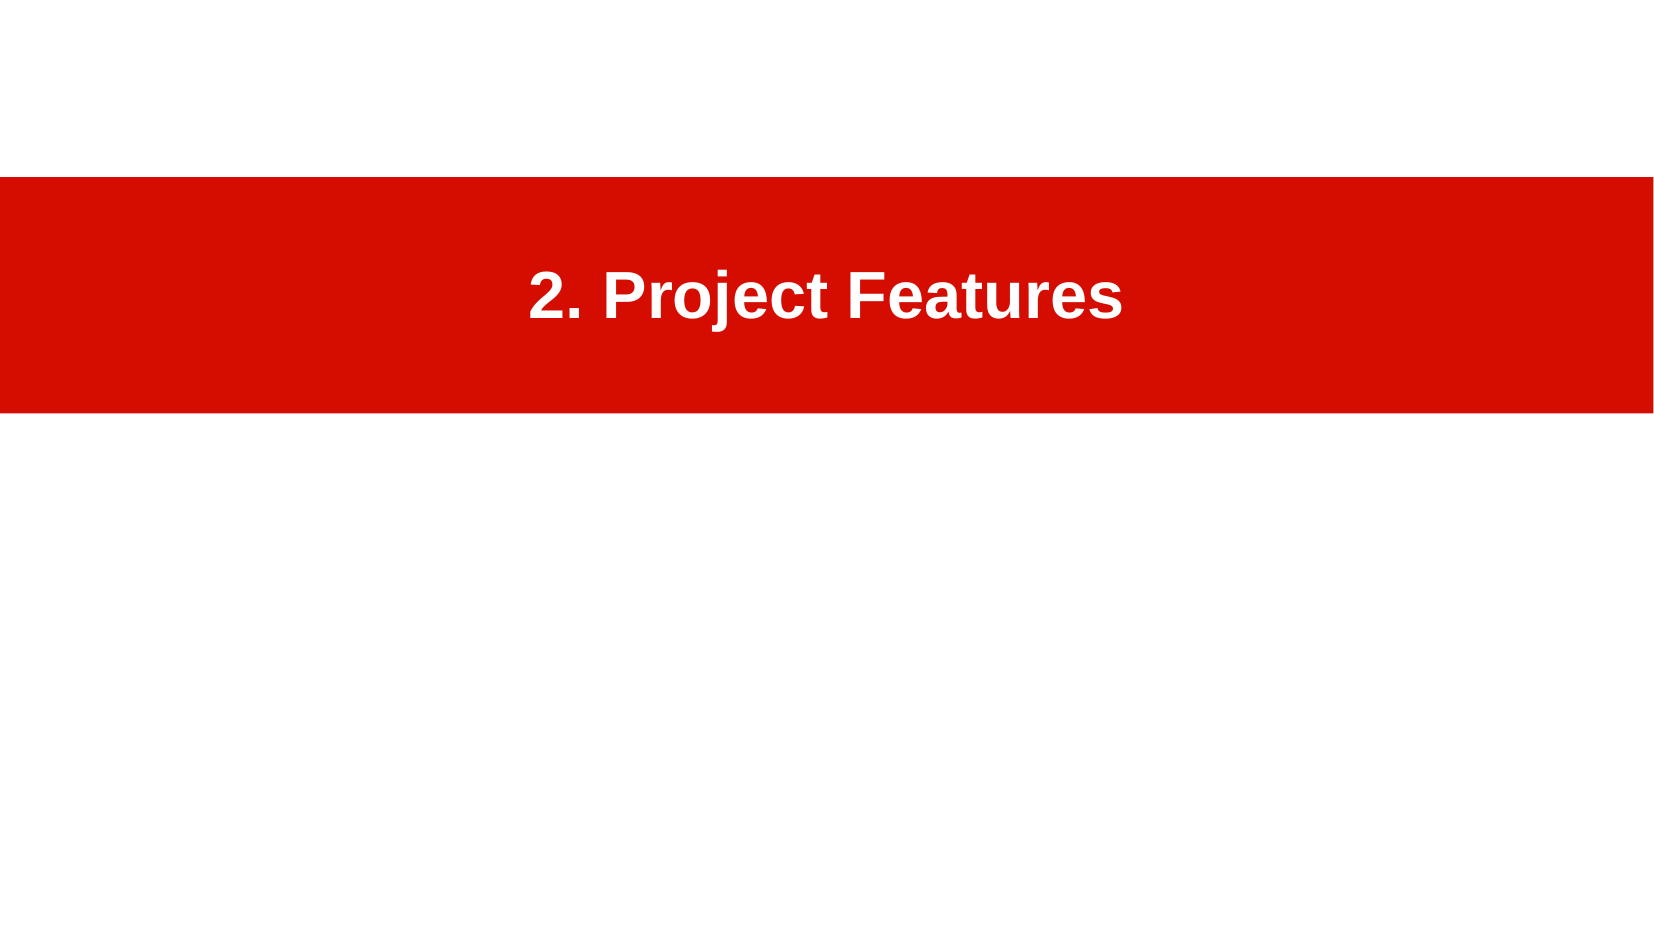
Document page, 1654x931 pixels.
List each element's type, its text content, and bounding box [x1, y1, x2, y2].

title 2. Project Features [0, 177, 1654, 414]
